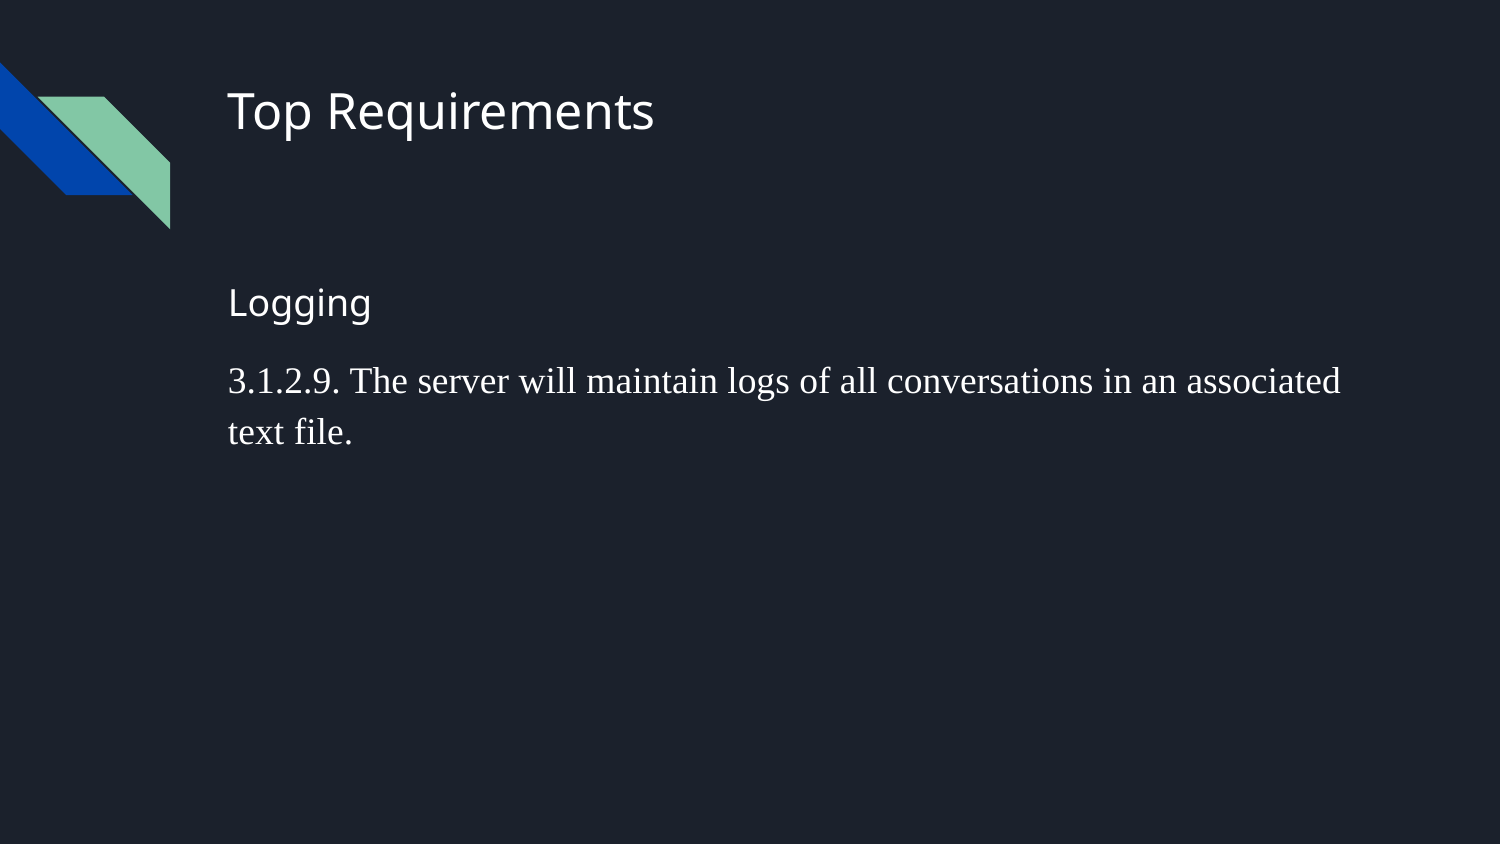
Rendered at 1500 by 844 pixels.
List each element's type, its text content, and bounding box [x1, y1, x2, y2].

list Logging 3.1.2.9. The server will maintain logs of all conversations in an associated text file. [212, 257, 1368, 735]
title Top Requirements [212, 64, 1368, 215]
